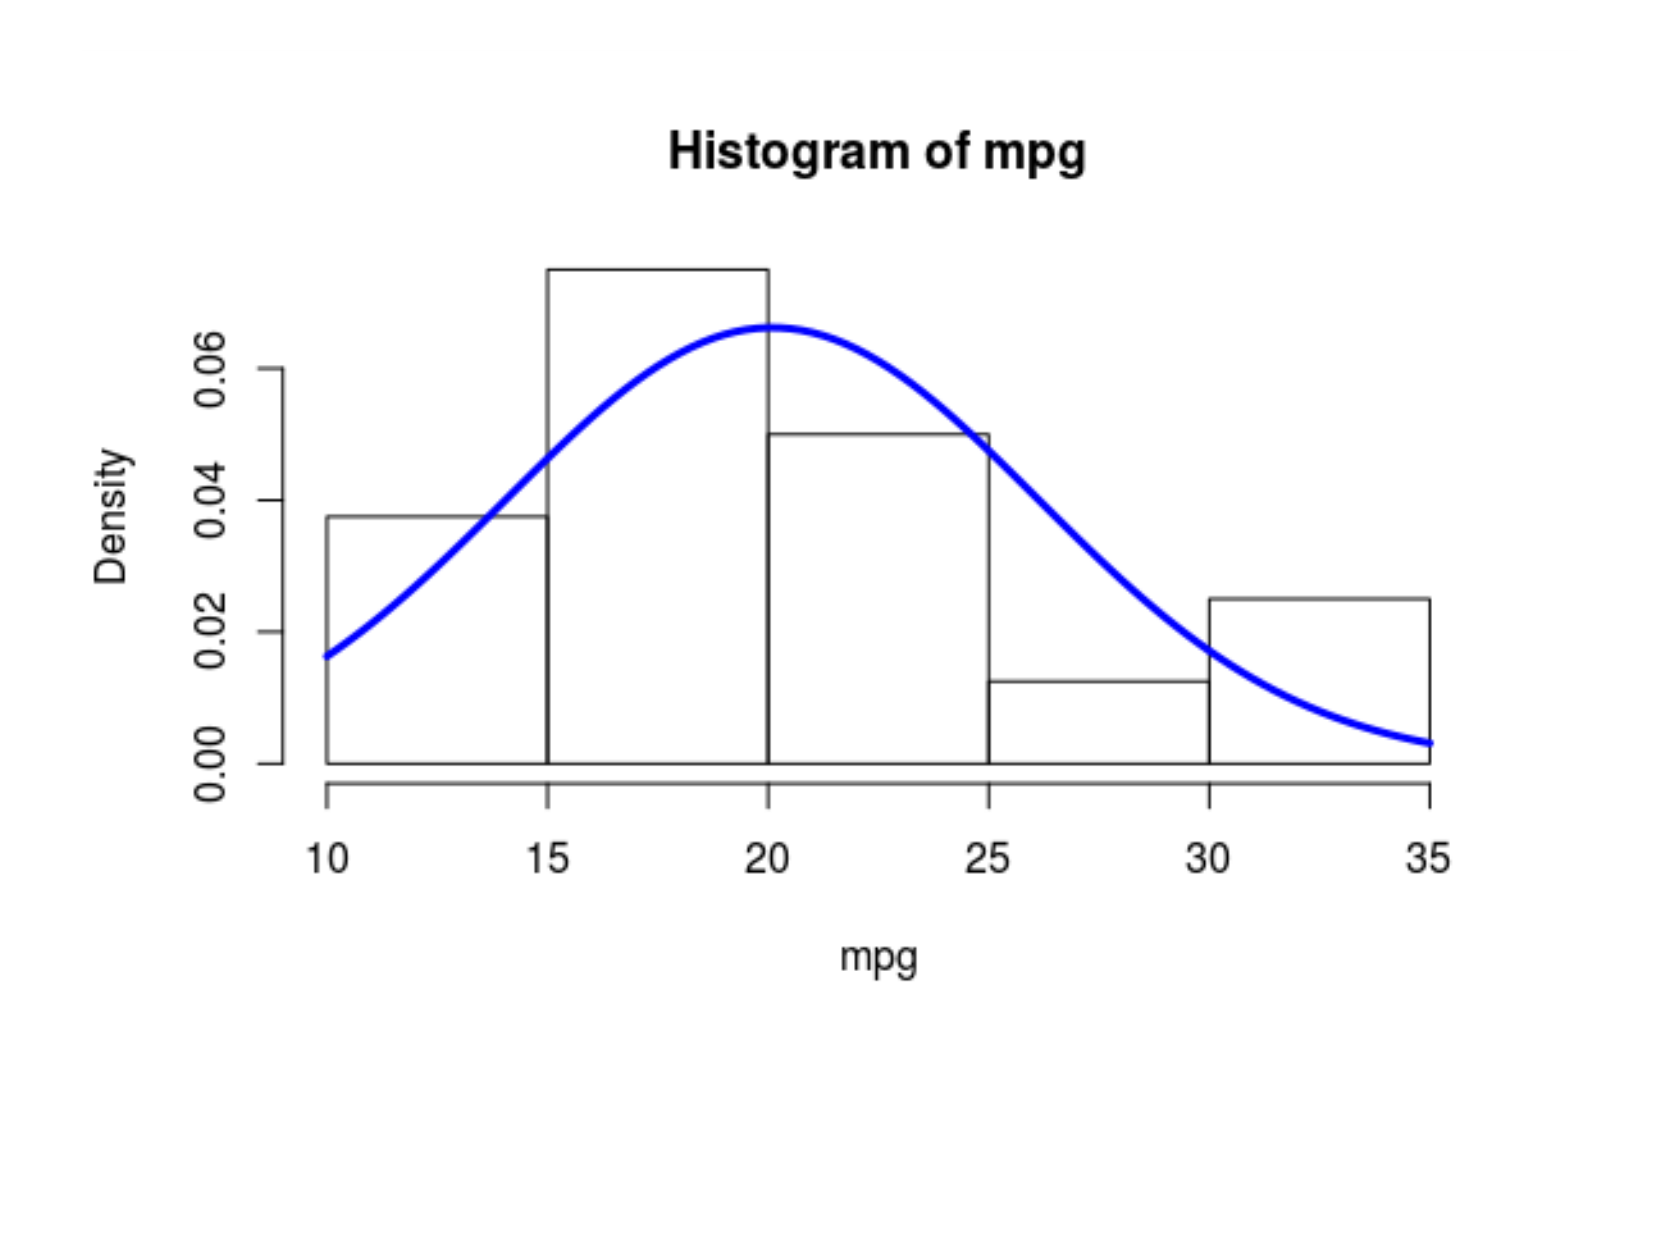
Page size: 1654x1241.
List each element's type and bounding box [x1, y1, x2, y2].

picture [82, 49, 1578, 1036]
